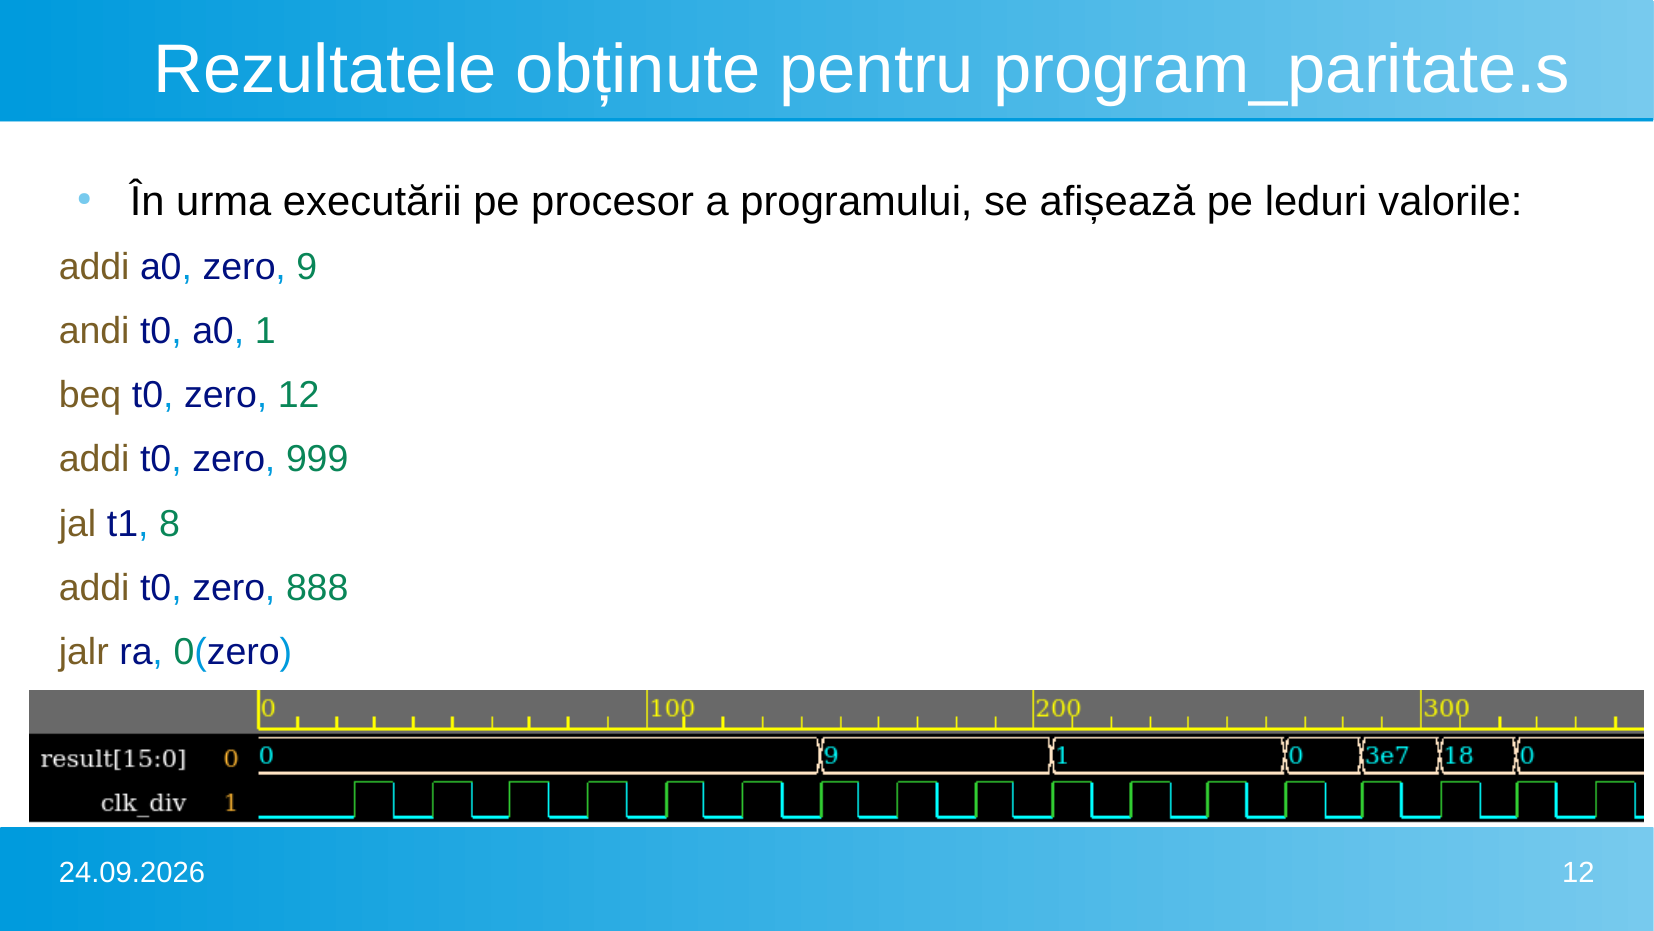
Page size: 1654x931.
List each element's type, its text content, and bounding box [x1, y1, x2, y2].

picture [29, 690, 1644, 827]
list În urma executării pe procesor a programului, se afișează pe leduri valorile: addi a0, zero, 9 andi t0, a0, 1 beq t0, zero, 12 addi t0, zero, 999 jal t1, 8 addi t0, zero, 888 jalr ra, 0(zero) [59, 177, 1595, 690]
title Rezultatele obținute pentru program_paritate.s [59, 29, 1595, 108]
